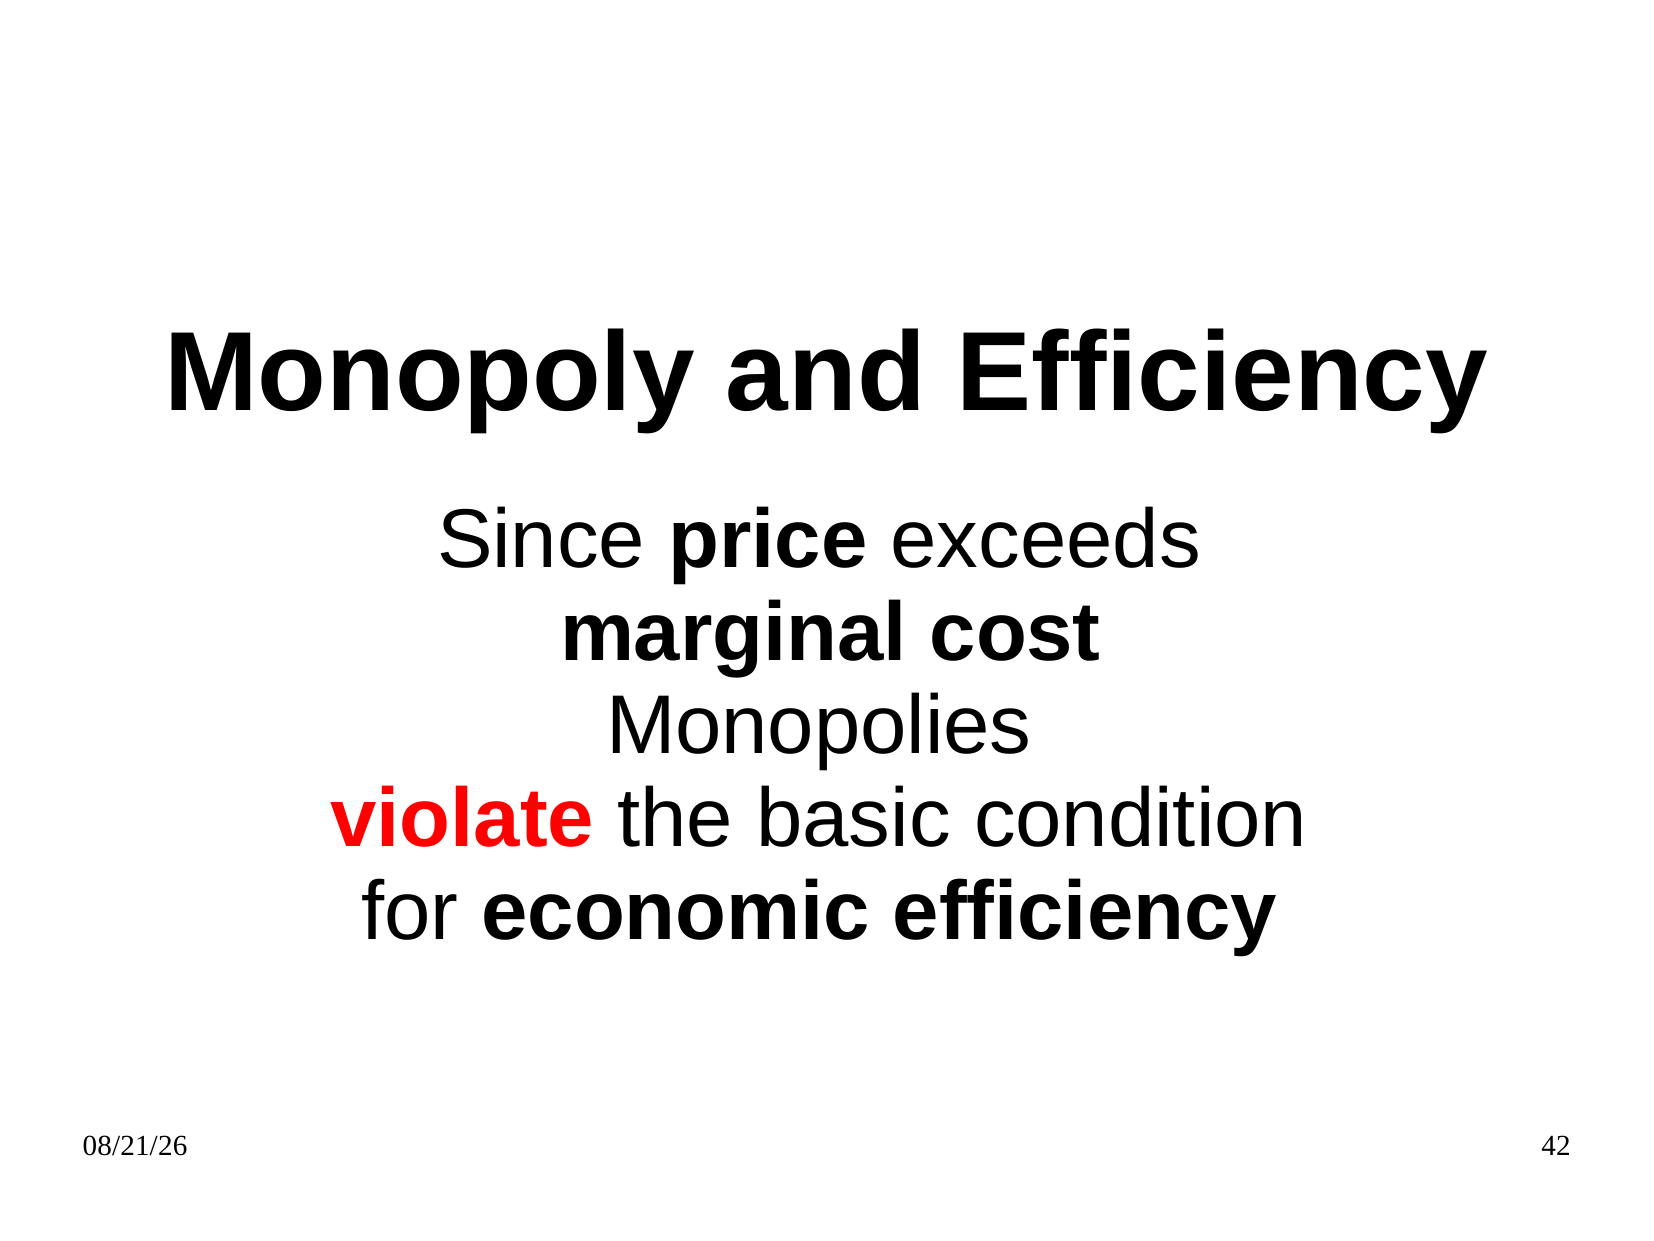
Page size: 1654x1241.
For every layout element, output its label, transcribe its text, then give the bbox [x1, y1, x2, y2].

subtitle Since price exceeds marginal cost Monopolies violate the basic condition for economic efficiency [75, 491, 1564, 957]
title Monopoly and Efficiency [82, 267, 1571, 476]
